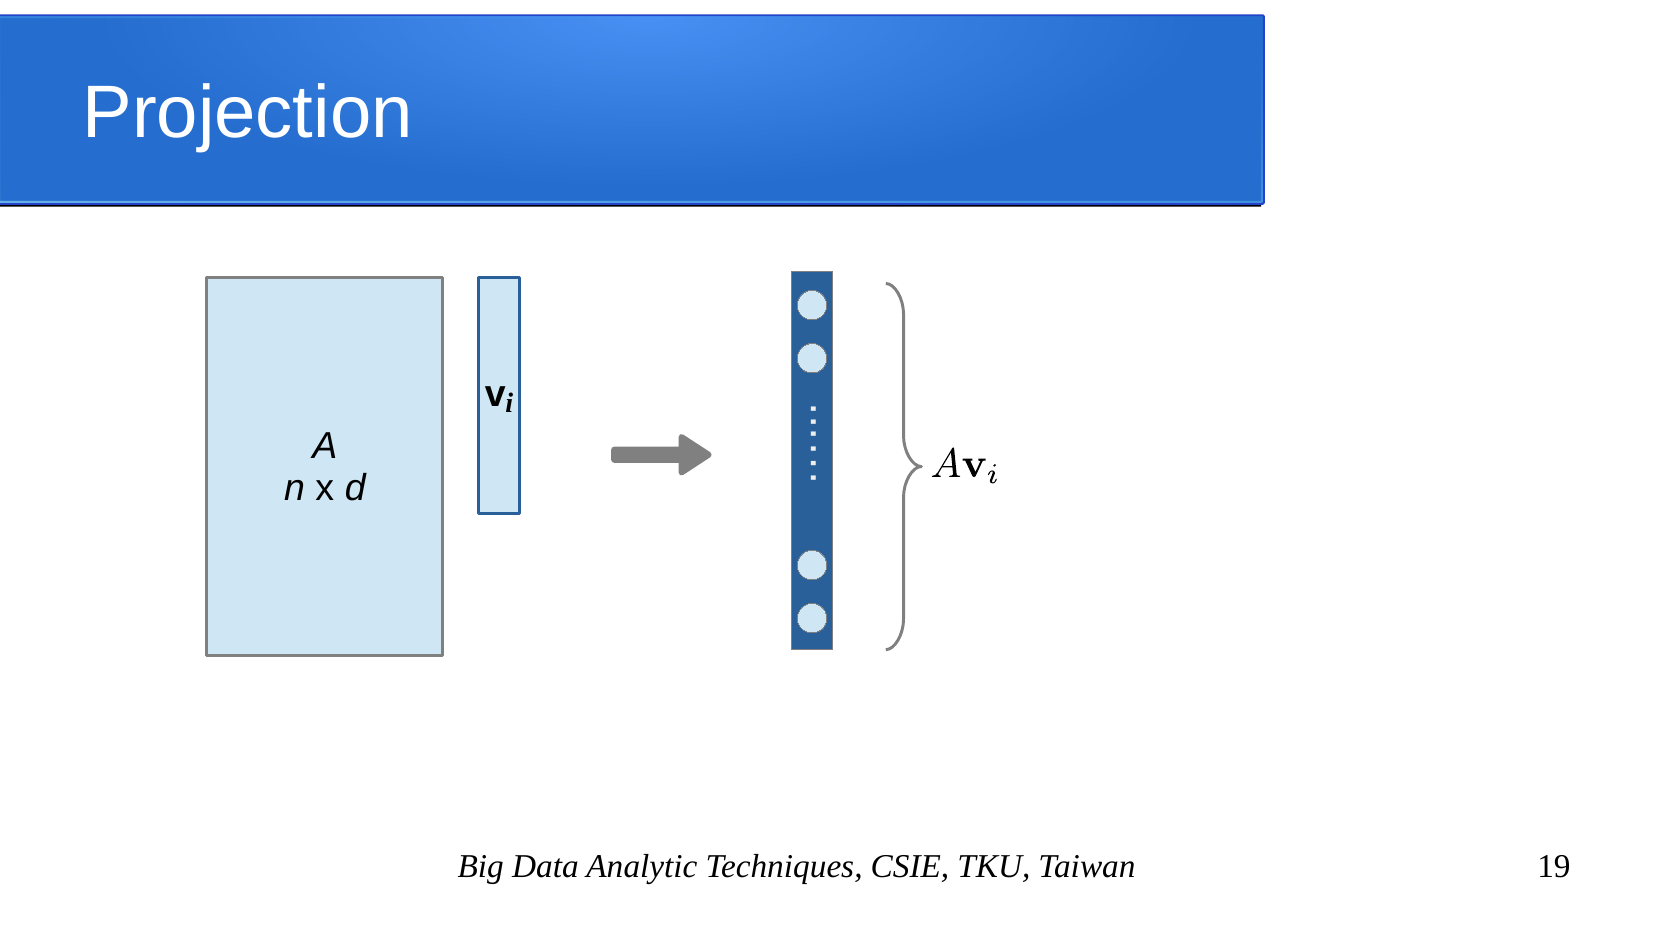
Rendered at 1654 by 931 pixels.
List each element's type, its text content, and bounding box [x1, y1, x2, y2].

text_box vi [478, 277, 520, 514]
text_box A n x d [206, 277, 443, 656]
picture [928, 445, 999, 486]
text_box [791, 271, 833, 381]
title Projection [82, 35, 1235, 189]
text_box [791, 508, 833, 650]
text_box …... [766, 381, 834, 508]
text_box [614, 437, 709, 473]
